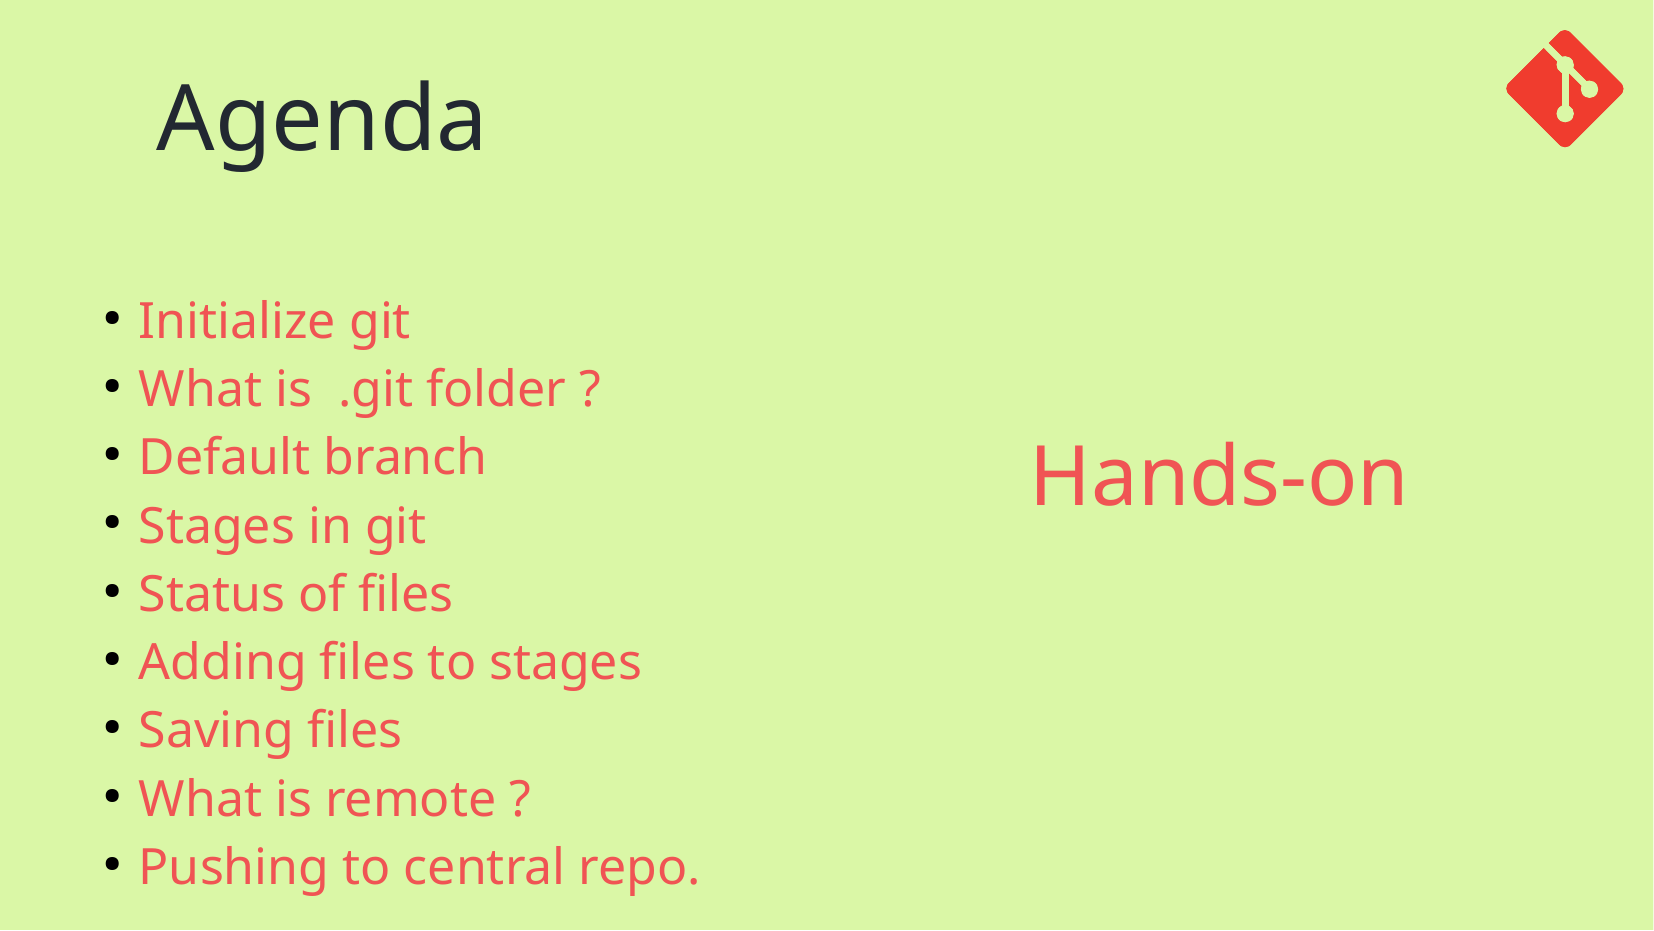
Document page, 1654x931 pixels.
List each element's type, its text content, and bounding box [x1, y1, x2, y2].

title Agenda [82, 37, 563, 193]
text_box Hands-on [979, 295, 1654, 681]
picture [1505, 29, 1625, 148]
text_box Initialize git What is .git folder ? Default branch Stages in git Status of files Adding files to stages Saving files What is remote ? Pushing to central repo. [88, 277, 852, 931]
